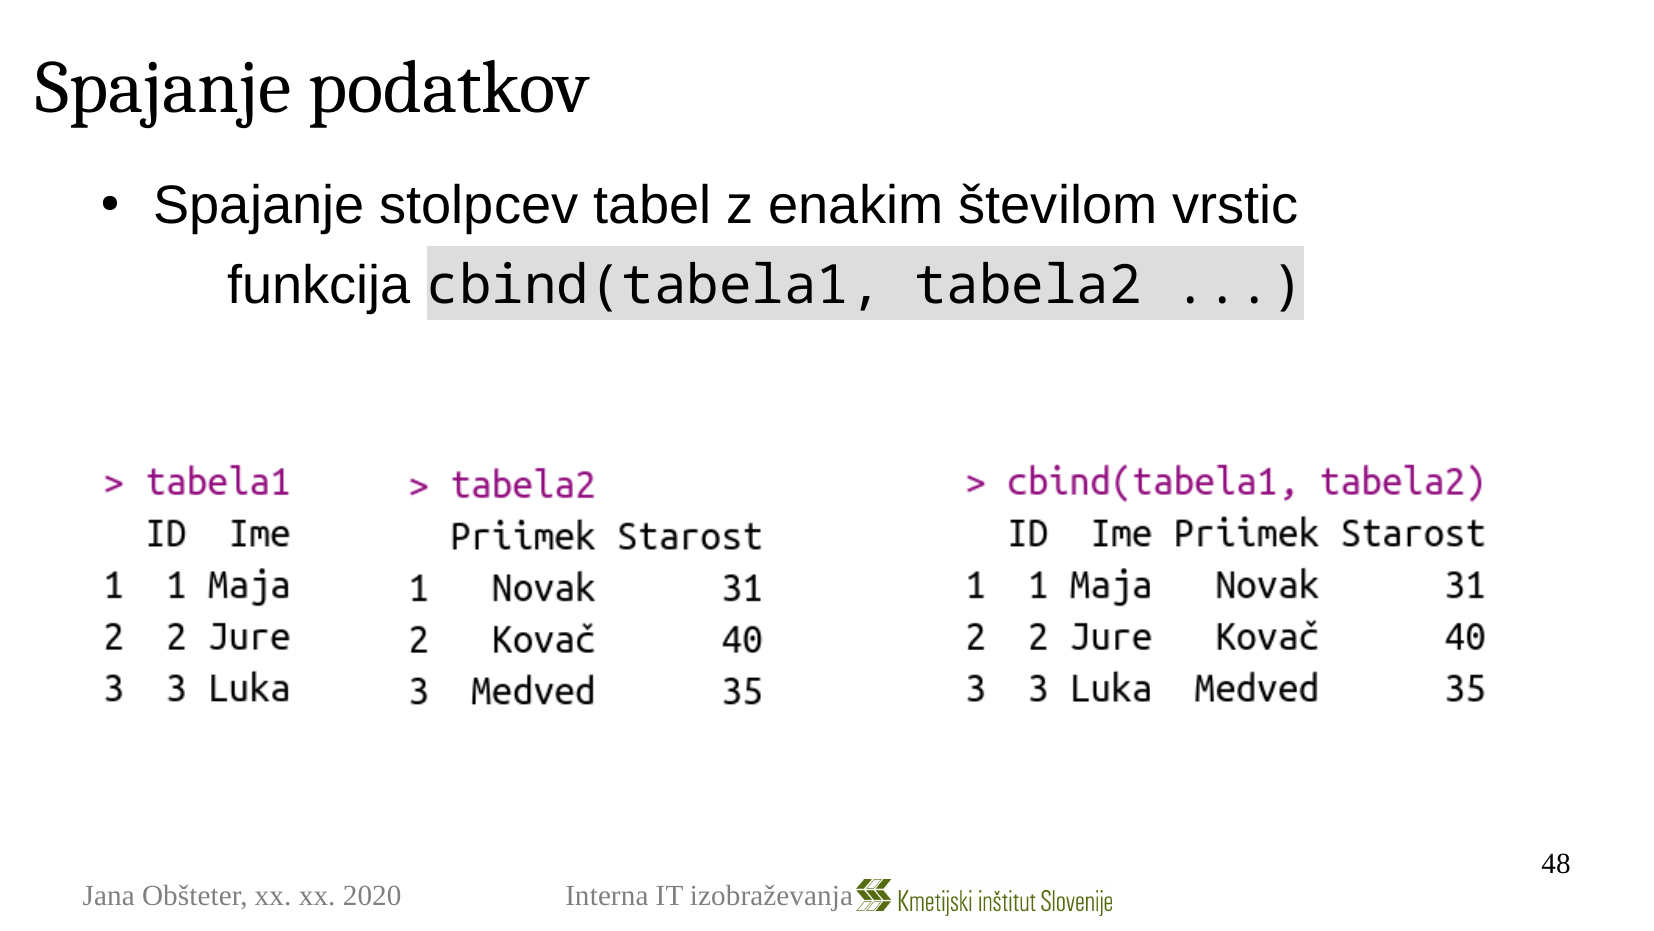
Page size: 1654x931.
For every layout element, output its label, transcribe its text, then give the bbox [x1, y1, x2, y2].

picture [856, 879, 1112, 916]
title Spajanje podatkov [35, 21, 1524, 154]
list Spajanje stolpcev tabel z enakim številom vrstic funkcija cbind(tabela1, tabela2 ...) [82, 165, 1642, 827]
picture [953, 462, 1519, 719]
picture [91, 456, 836, 724]
